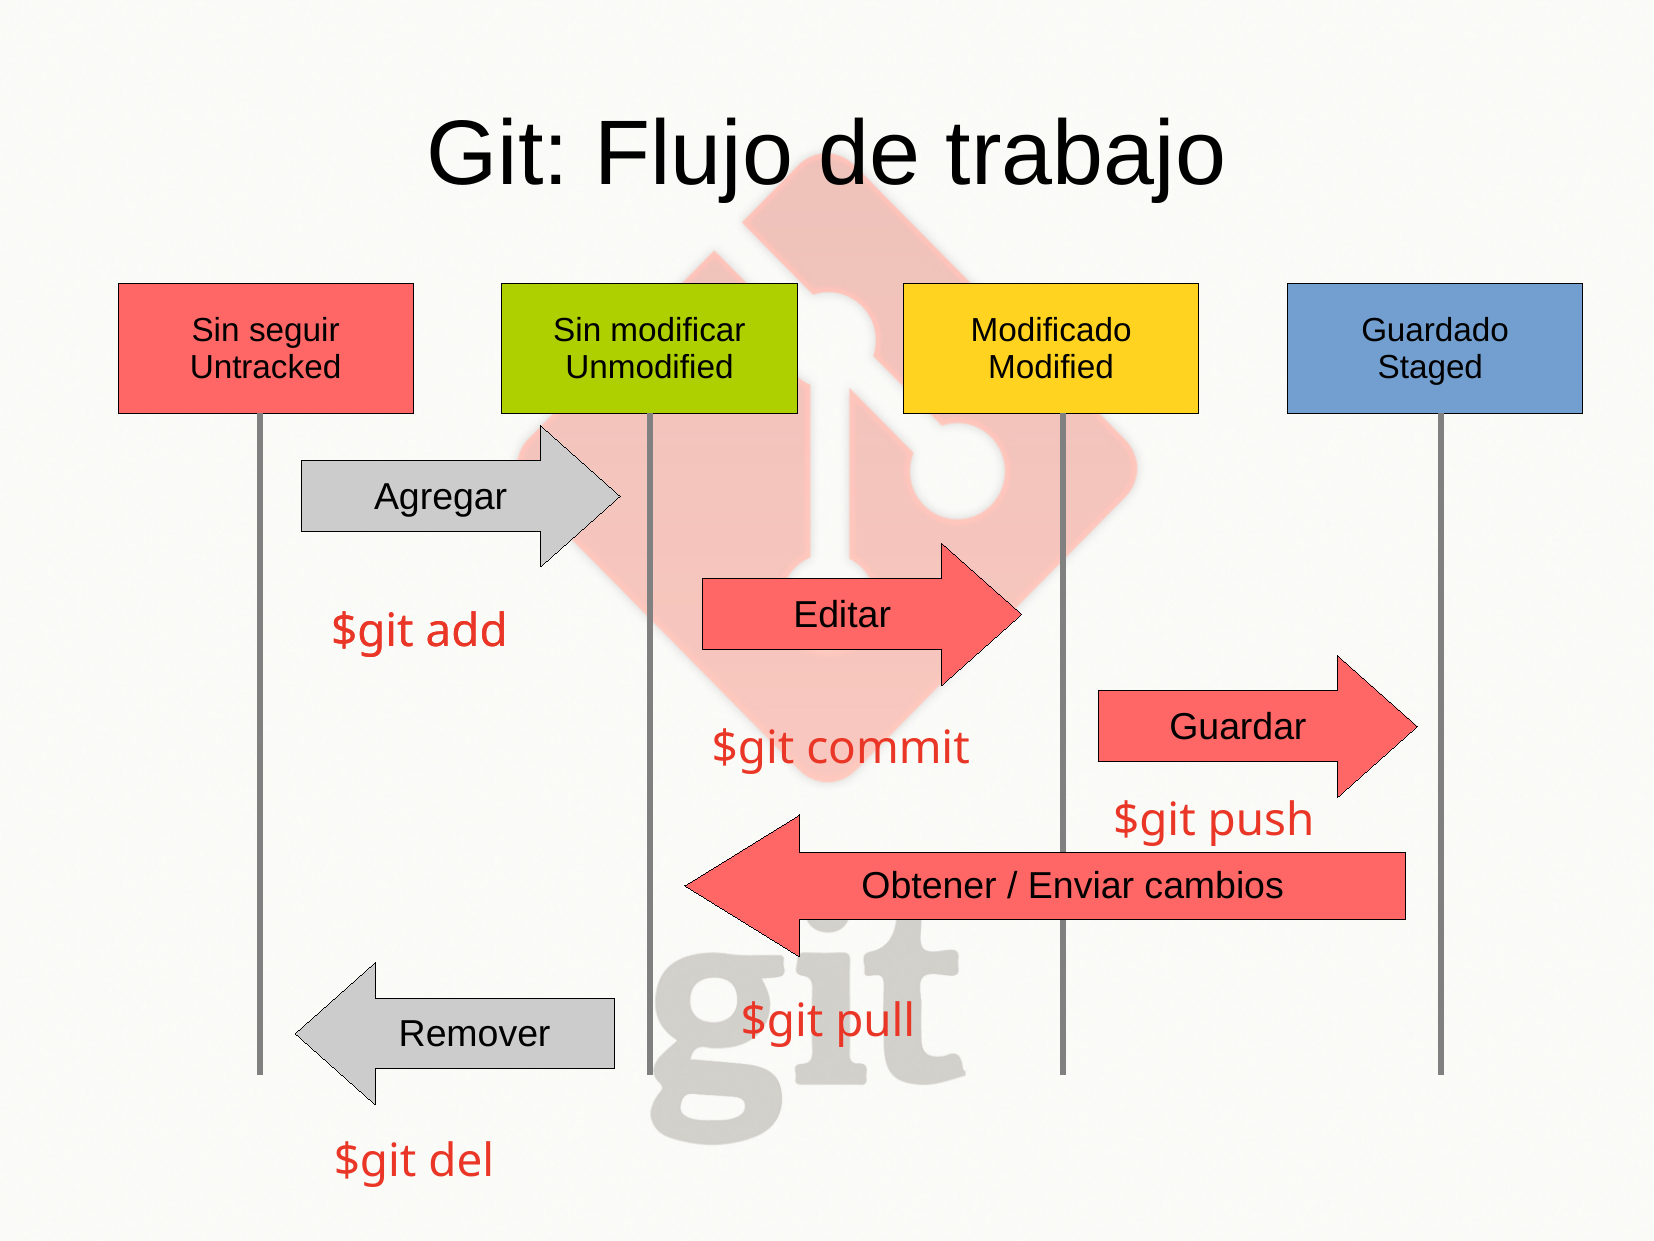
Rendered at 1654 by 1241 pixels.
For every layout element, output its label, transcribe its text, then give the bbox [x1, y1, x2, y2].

text_box Sin modificar Unmodified [501, 283, 798, 414]
text_box $git add [316, 590, 567, 652]
picture [0, 0, 1654, 1241]
text_box $git pull [725, 980, 1004, 1042]
text_box Obtener / Enviar cambios [684, 814, 1406, 957]
text_box $git commit [696, 706, 1031, 768]
text_box Guardar [1098, 655, 1418, 779]
text_box Modificado Modified [903, 283, 1199, 414]
text_box Remover [295, 962, 615, 1105]
text_box $git del [318, 1120, 570, 1182]
text_box Agregar [301, 425, 621, 567]
text_box $git push [1098, 779, 1377, 841]
text_box Editar [702, 543, 1022, 686]
title Git: Flujo de trabajo [82, 49, 1571, 257]
text_box Guardado Staged [1287, 283, 1583, 414]
text_box Sin seguir Untracked [118, 283, 414, 414]
